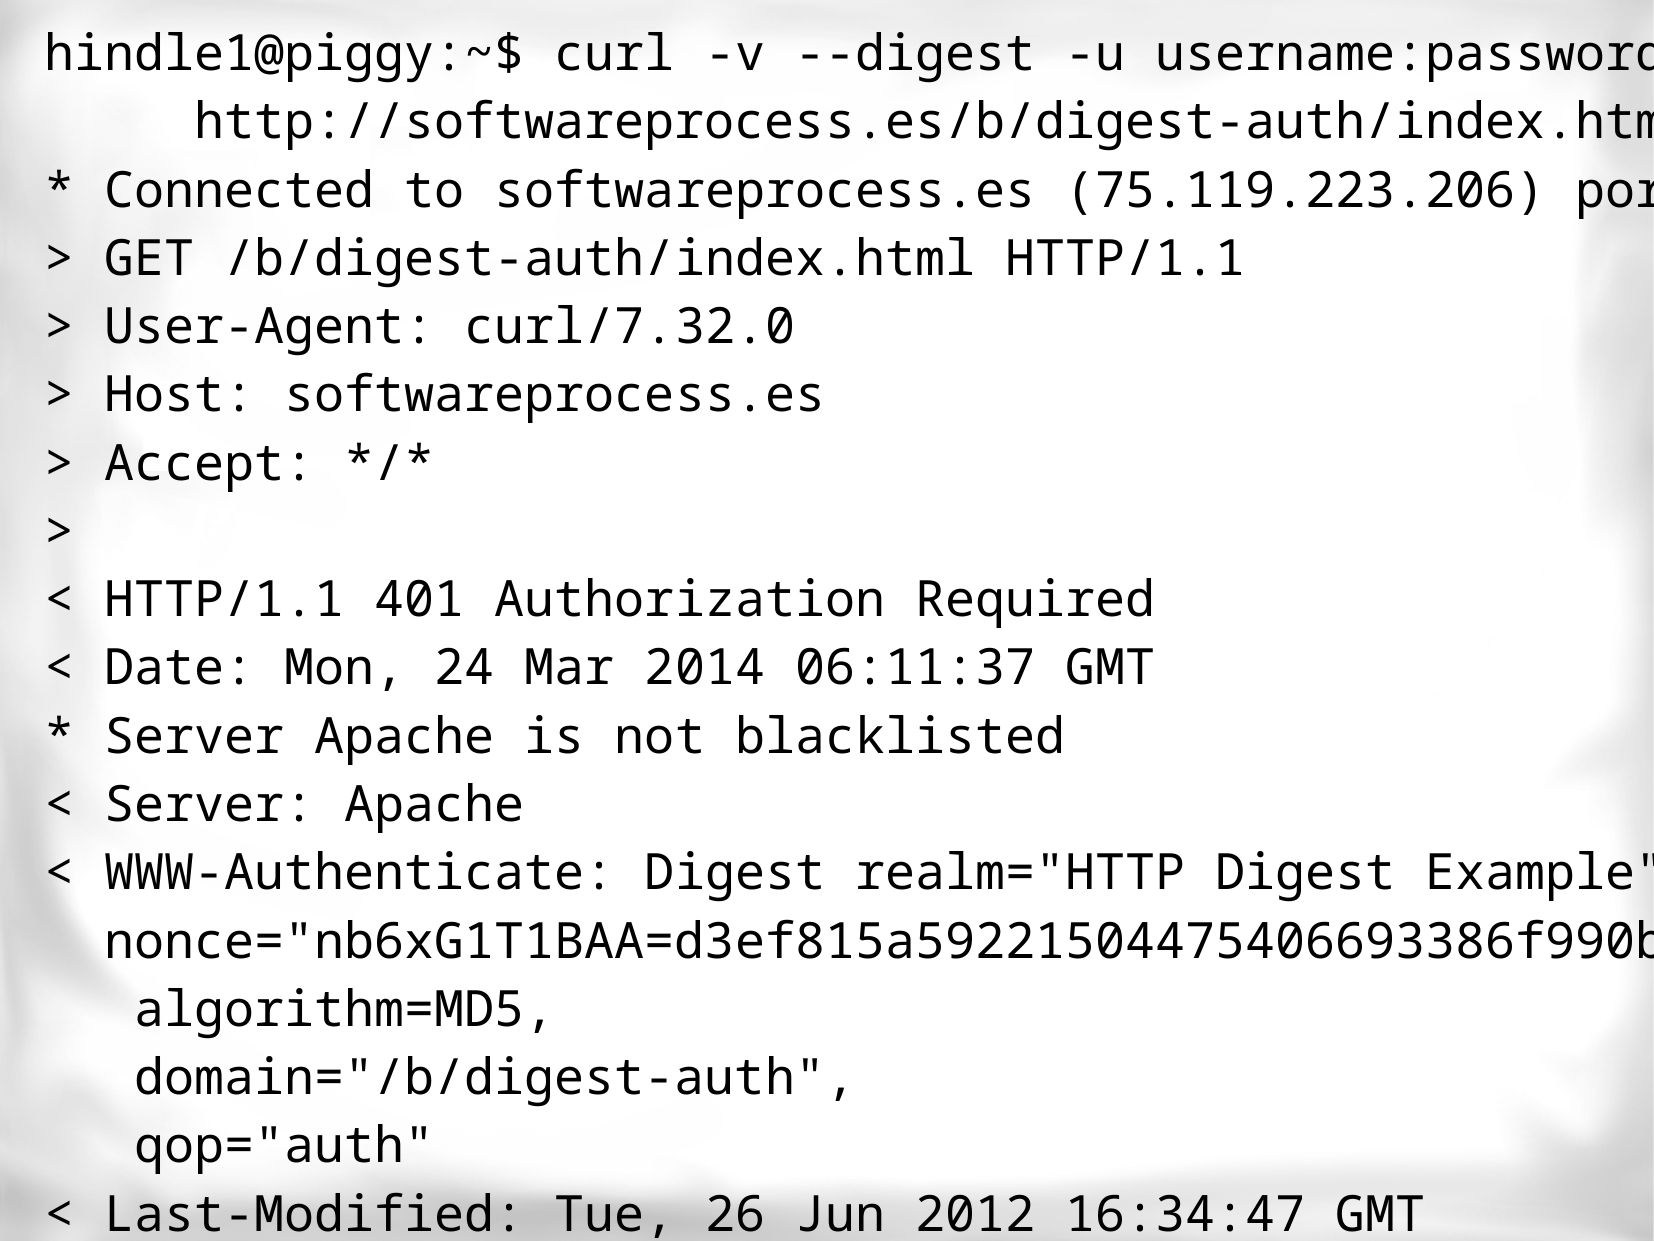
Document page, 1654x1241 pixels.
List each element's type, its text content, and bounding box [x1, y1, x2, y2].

text_box hindle1@piggy:~$ curl -v --digest -u username:password1 \ http://softwareprocess.es/b/digest-auth/index.html * Connected to softwareprocess.es (75.119.223.206) port 80 (#0) > GET /b/digest-auth/index.html HTTP/1.1 > User-Agent: curl/7.32.0 > Host: softwareprocess.es > Accept: */* > < HTTP/1.1 401 Authorization Required < Date: Mon, 24 Mar 2014 06:11:37 GMT * Server Apache is not blacklisted < Server: Apache < WWW-Authenticate: Digest realm="HTTP Digest Example", nonce="nb6xG1T1BAA=d3ef815a59221504475406693386f990b8a7a3a4", algorithm=MD5, domain="/b/digest-auth", qop="auth" < Last-Modified: Tue, 26 Jun 2012 16:34:47 GMT < ETag: "0-4c362ad3537c0" < Accept-Ranges: bytes < Content-Length: 0 < Vary: Accept-Encoding < Content-Type: text/html; charset=utf-8 < * Connection #0 to host softwareprocess.es left intact [30, 9, 1654, 1241]
picture [0, 0, 1654, 1241]
